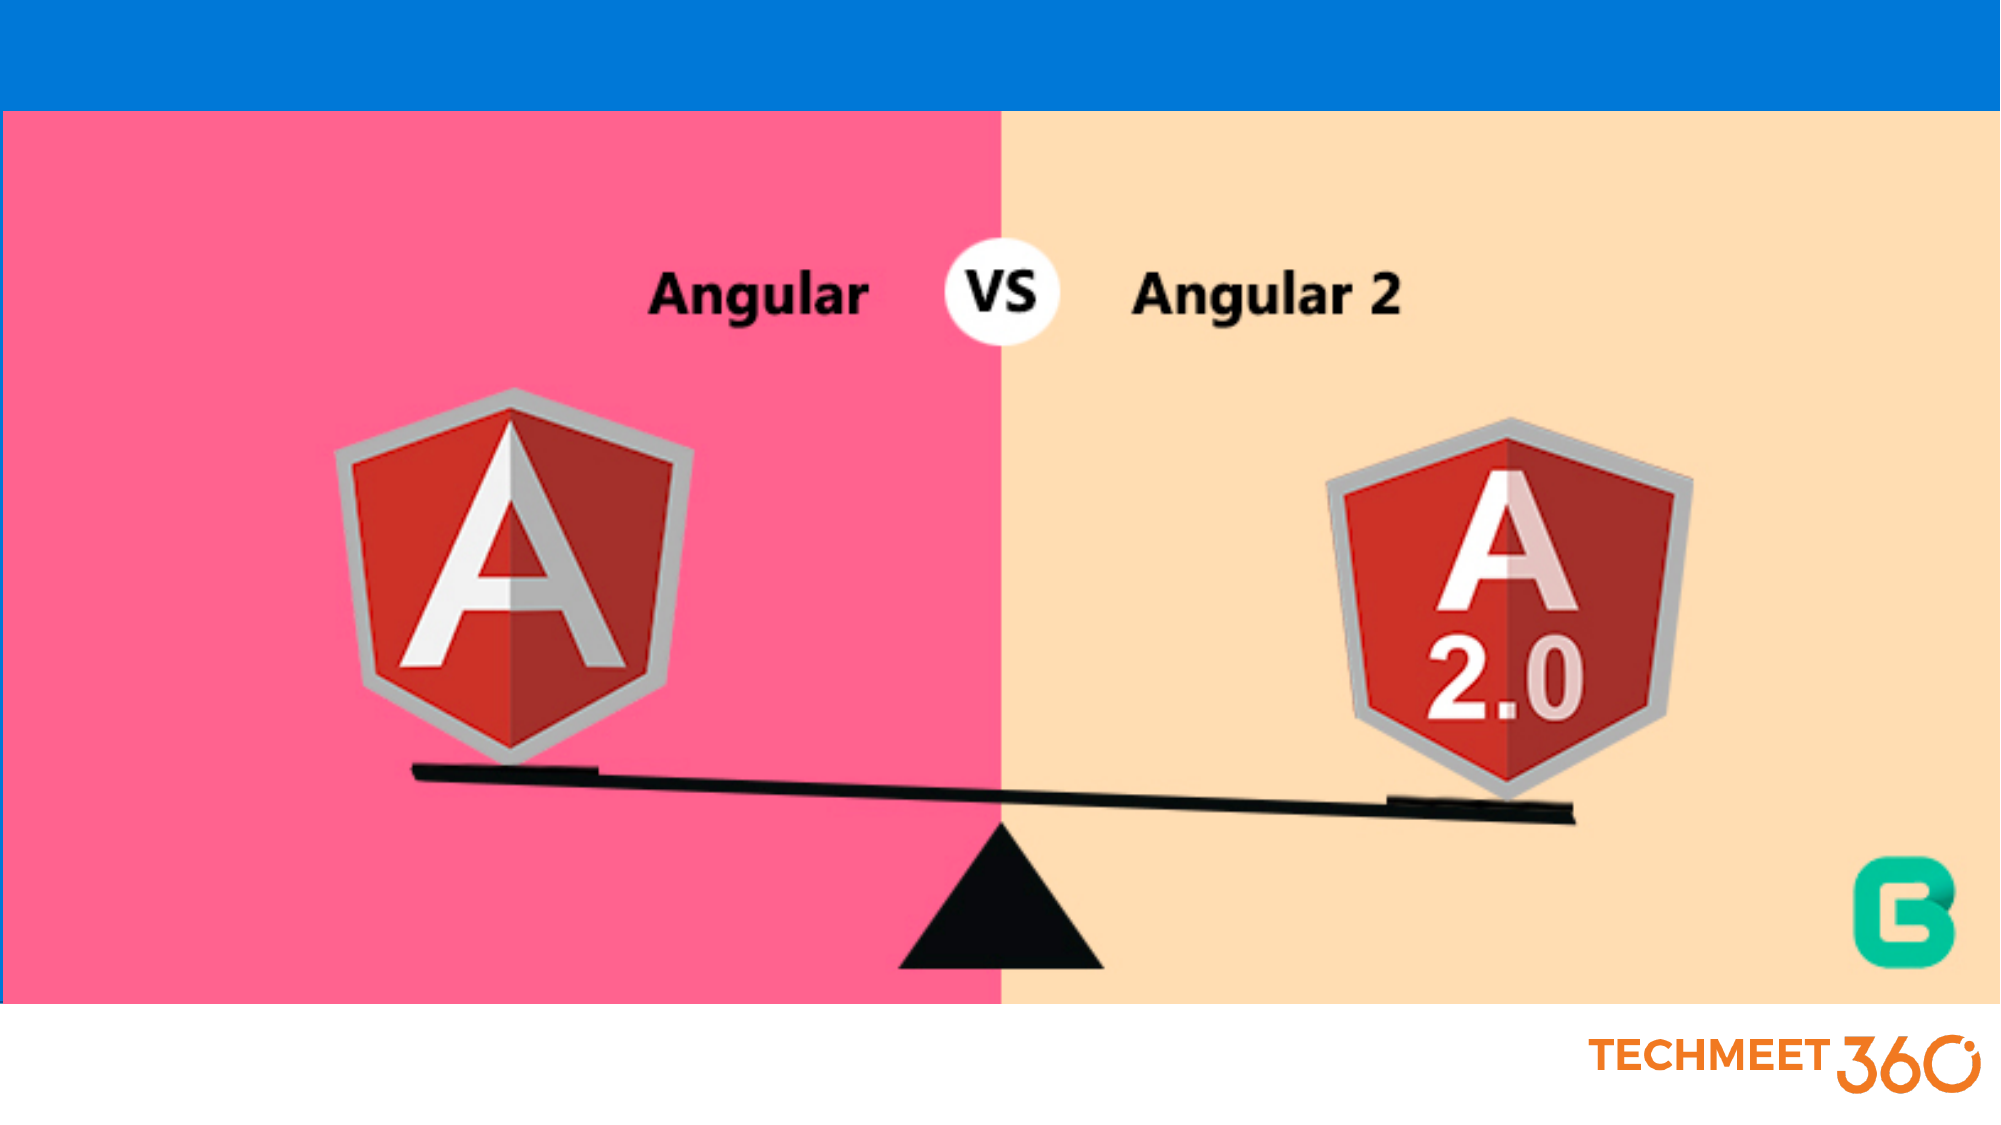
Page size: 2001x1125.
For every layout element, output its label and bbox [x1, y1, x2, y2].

picture [1588, 1034, 1981, 1094]
picture [3, 111, 2000, 1004]
